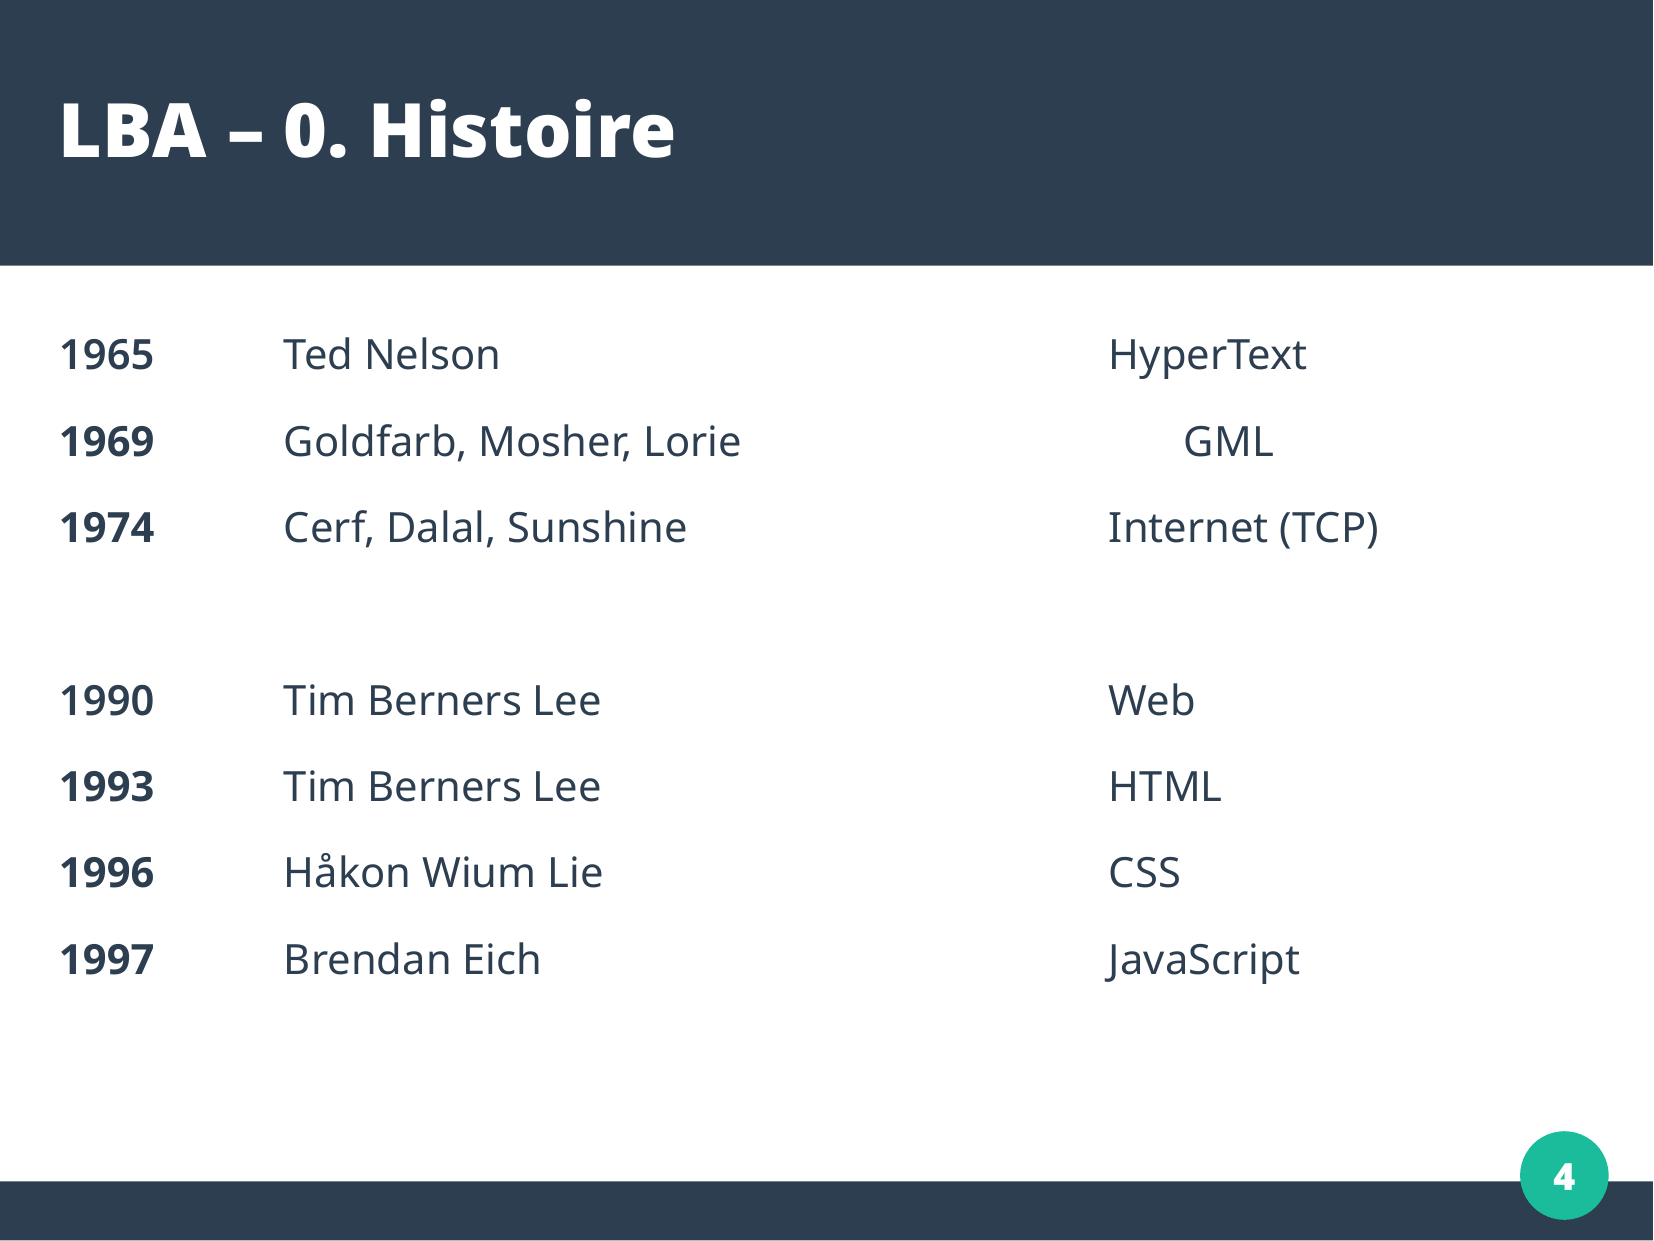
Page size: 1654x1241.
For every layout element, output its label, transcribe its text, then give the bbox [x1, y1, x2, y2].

title LBA – 0. Histoire [58, 49, 1594, 207]
list 1965 Ted Nelson HyperText 1969 Goldfarb, Mosher, Lorie GML 1974 Cerf, Dalal, Sunshine Internet (TCP) 1990 Tim Berners Lee Web 1993 Tim Berners Lee HTML 1996 Håkon Wium Lie CSS 1997 Brendan Eich JavaScript [58, 324, 1594, 1152]
